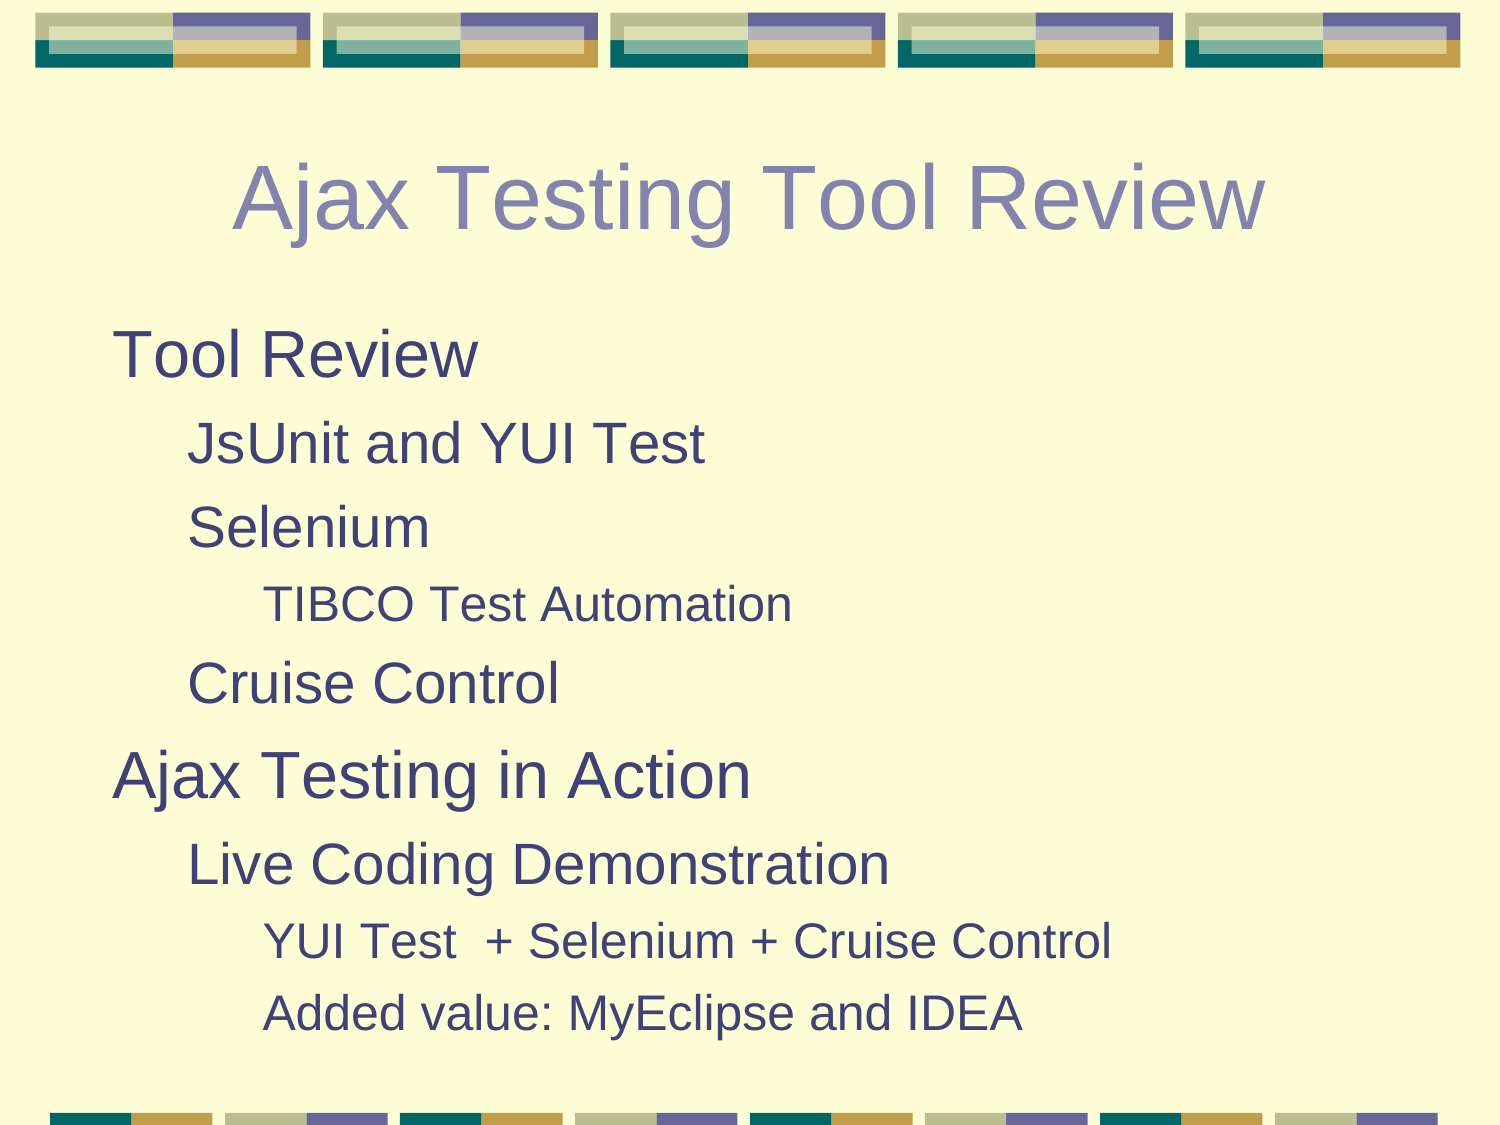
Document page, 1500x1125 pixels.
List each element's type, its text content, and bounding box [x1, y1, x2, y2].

list Tool Review JsUnit and YUI Test Selenium TIBCO Test Automation Cruise Control Ajax Testing in Action Live Coding Demonstration YUI Test + Selenium + Cruise Control Added value: MyEclipse and IDEA [112, 311, 1396, 1035]
title Ajax Testing Tool Review [112, 79, 1388, 308]
